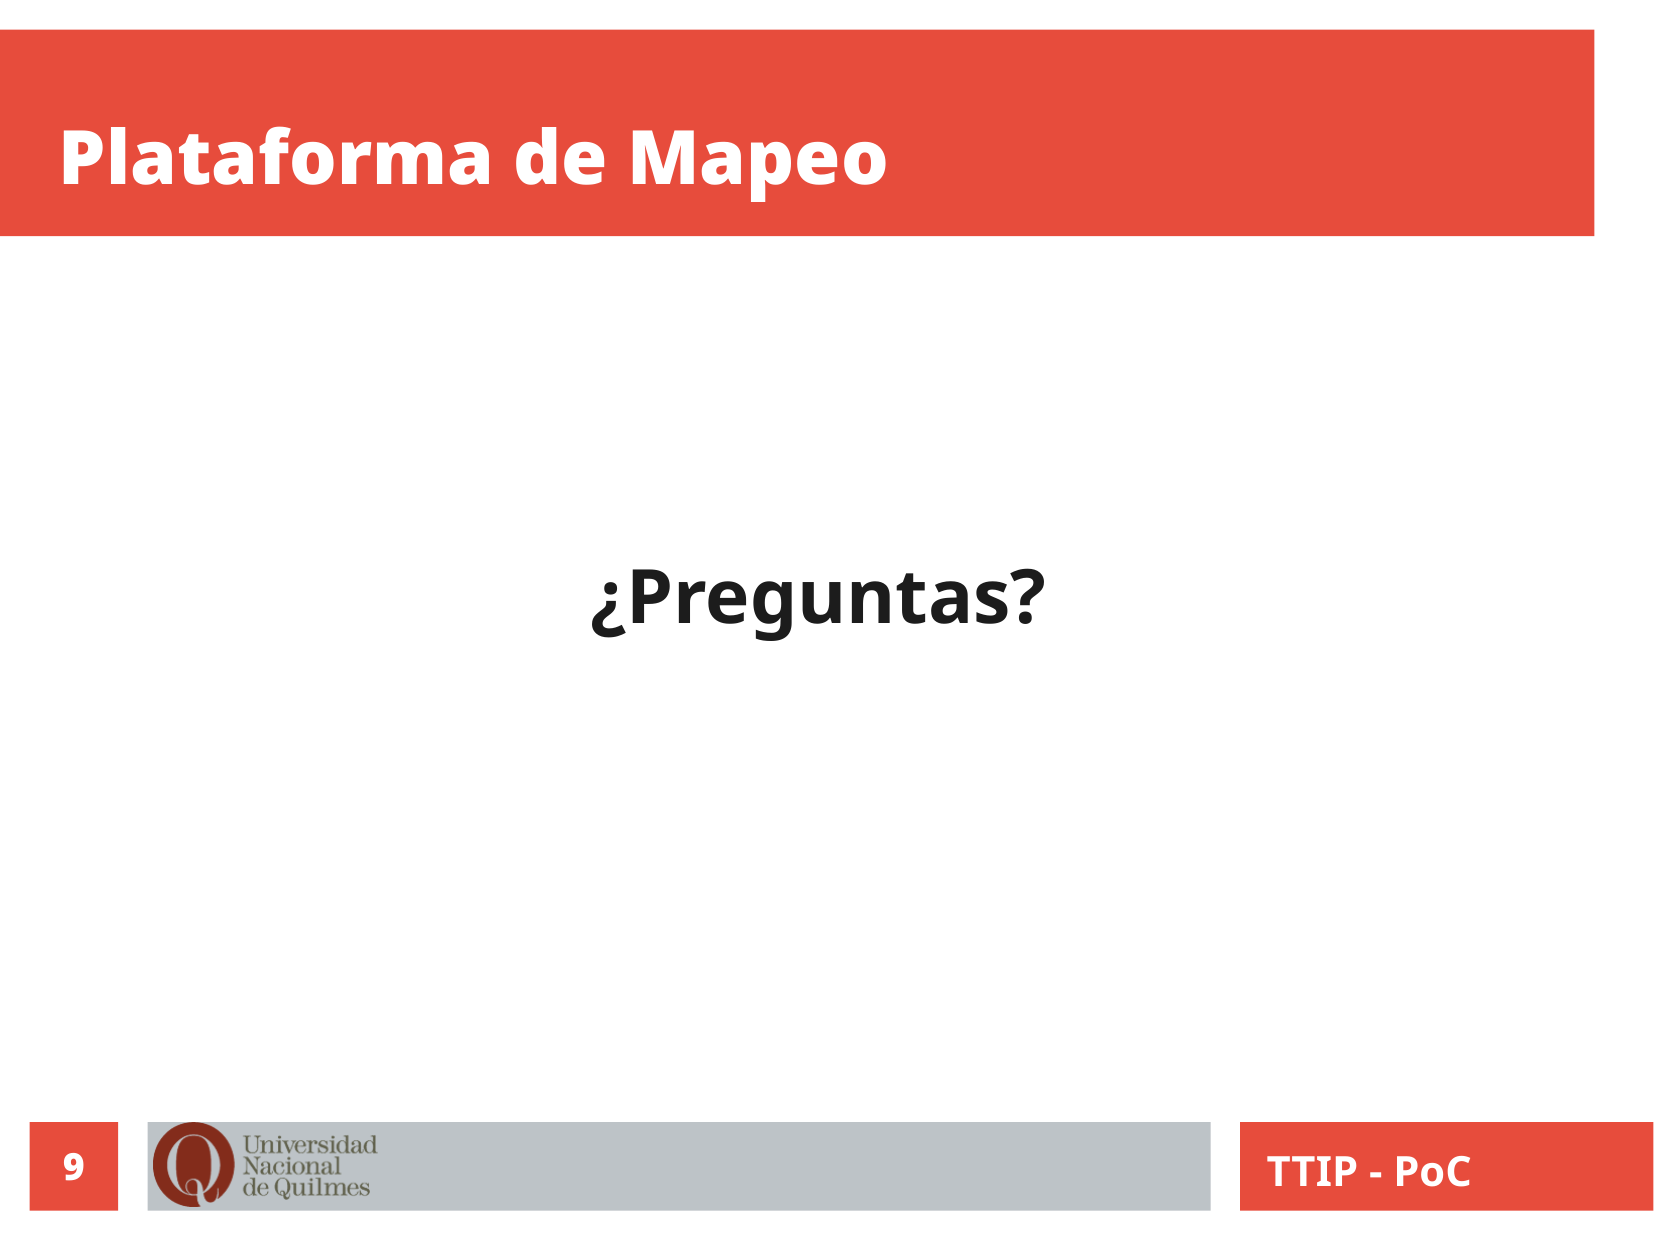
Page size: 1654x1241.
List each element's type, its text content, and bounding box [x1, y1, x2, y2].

title Plataforma de Mapeo [59, 59, 1595, 207]
text_box TTIP - PoC [1251, 1133, 1548, 1200]
picture [153, 1122, 378, 1207]
list ¿Preguntas? [590, 543, 1063, 697]
